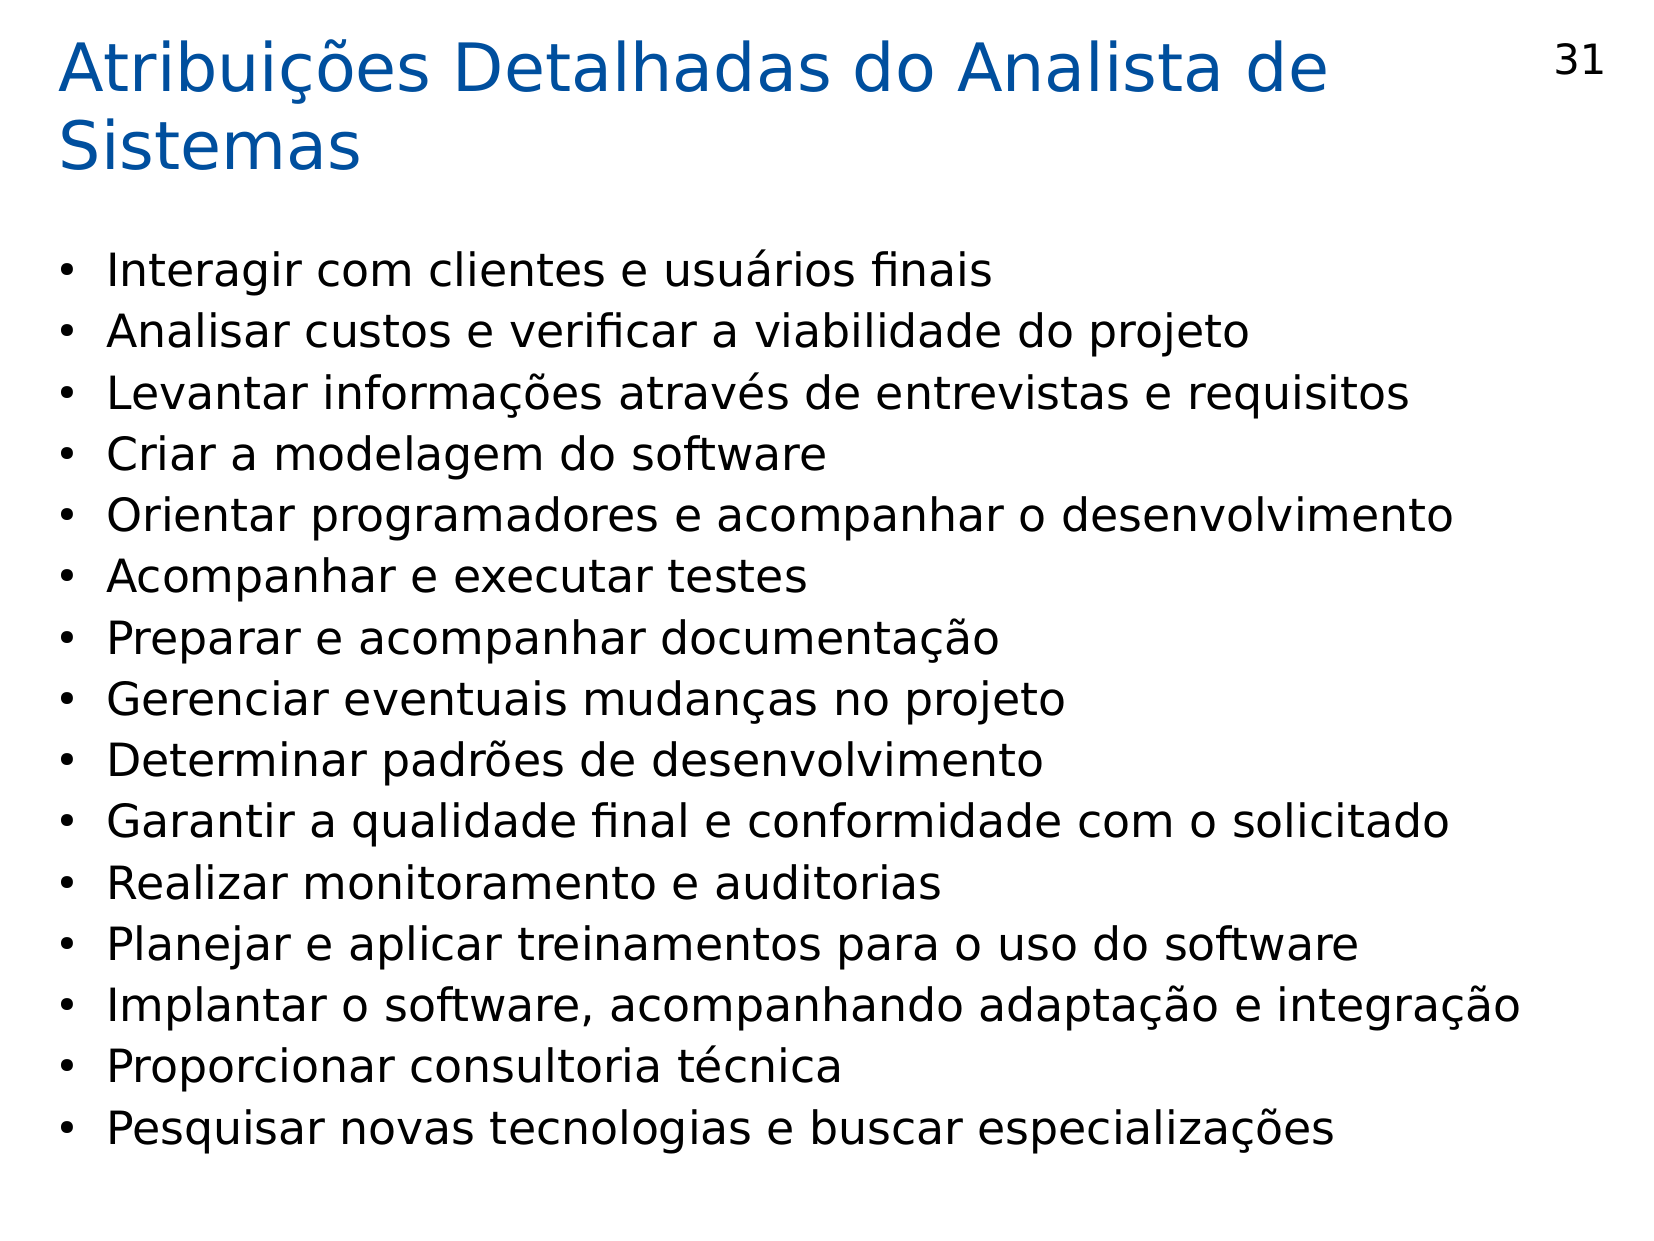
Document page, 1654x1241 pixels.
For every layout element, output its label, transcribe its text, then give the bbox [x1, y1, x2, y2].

title Atribuições Detalhadas do Analista de Sistemas [59, 29, 1506, 186]
list Interagir com clientes e usuários finais Analisar custos e verificar a viabilidade do projeto Levantar informações através de entrevistas e requisitos Criar a modelagem do software Orientar programadores e acompanhar o desenvolvimento Acompanhar e executar testes Preparar e acompanhar documentação Gerenciar eventuais mudanças no projeto Determinar padrões de desenvolvimento Garantir a qualidade final e conformidade com o solicitado Realizar monitoramento e auditorias Planejar e aplicar treinamentos para o uso do software Implantar o software, acompanhando adaptação e integração Proporcionar consultoria técnica Pesquisar novas tecnologias e buscar especializações [59, 236, 1595, 1211]
